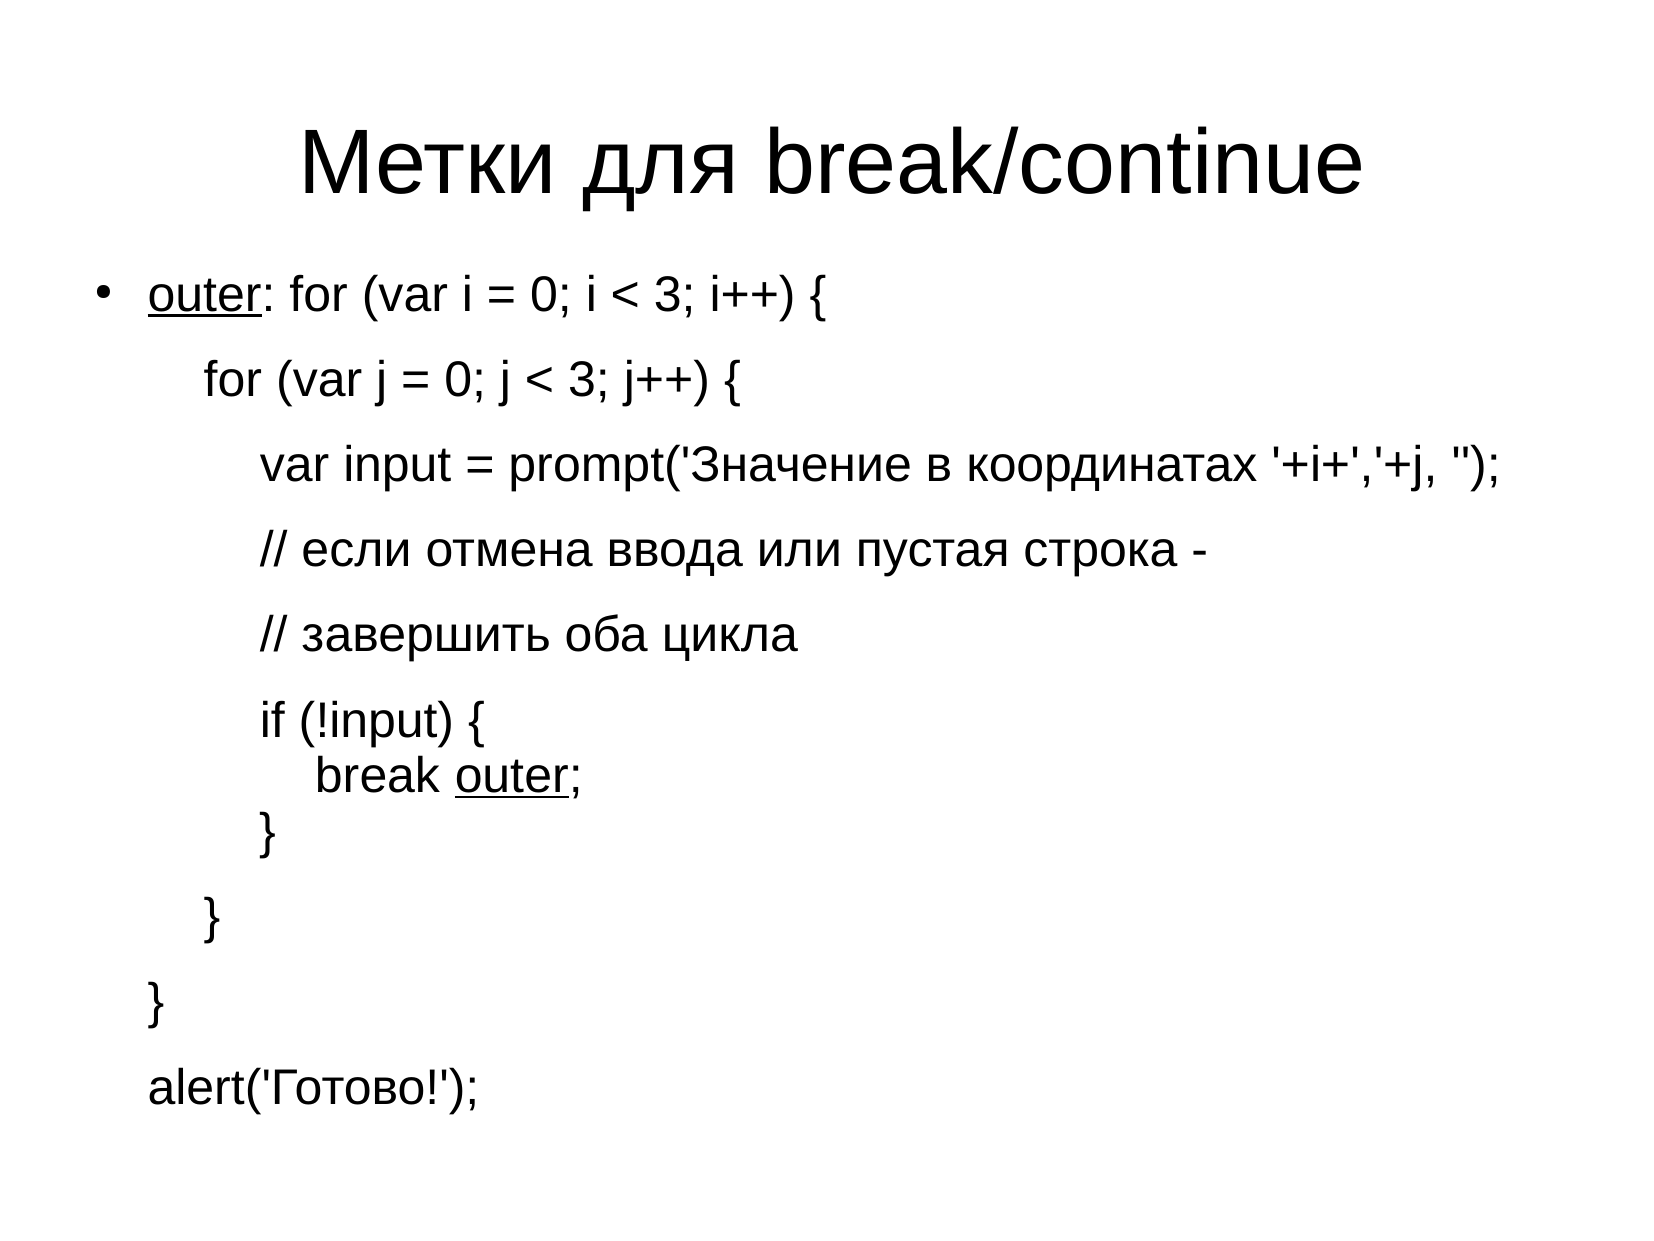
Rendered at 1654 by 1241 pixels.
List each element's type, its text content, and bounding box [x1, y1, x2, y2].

title Метки для break/continue [88, 58, 1577, 266]
list outer: for (var i = 0; i < 3; i++) { for (var j = 0; j < 3; j++) { var input = prompt('Значение в координатах '+i+','+j, ''); // если отмена ввода или пустая строка - // завершить оба цикла if (!input) { break outer; } } } alert('Готово!'); [76, 265, 1565, 1115]
